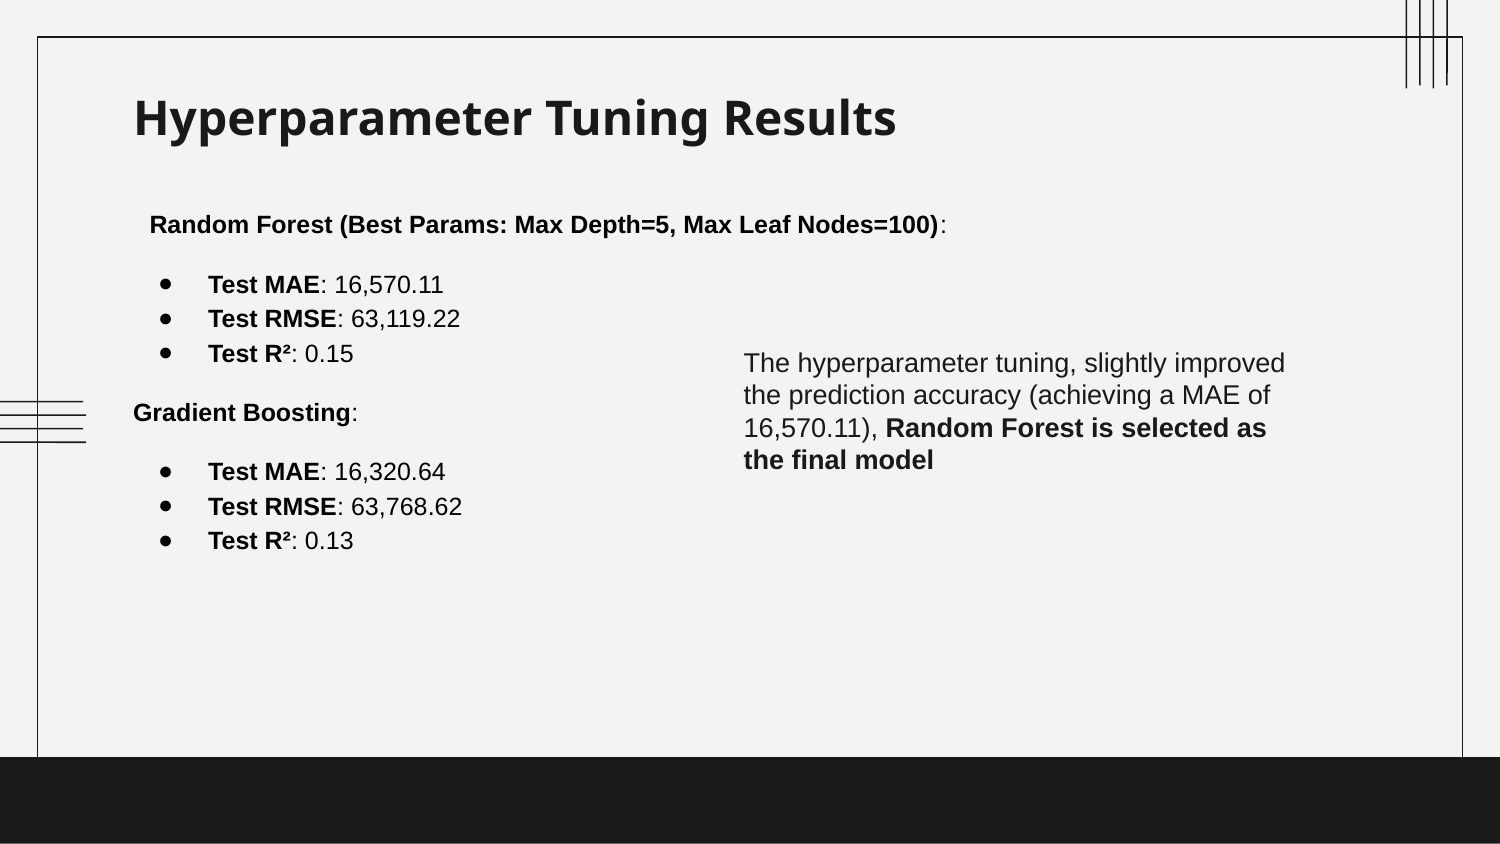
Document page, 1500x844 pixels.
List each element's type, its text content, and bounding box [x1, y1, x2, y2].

list Random Forest (Best Params: Max Depth=5, Max Leaf Nodes=100): Test MAE: 16,570.11 Test RMSE: 63,119.22 Test R²: 0.15 Gradient Boosting: Test MAE: 16,320.64 Test RMSE: 63,768.62 Test R²: 0.13 [118, 189, 1382, 667]
title Hyperparameter Tuning Results [118, 72, 1477, 167]
text_box The hyperparameter tuning, slightly improved the prediction accuracy (achieving a MAE of 16,570.11), Random Forest is selected as the final model [728, 330, 1329, 490]
